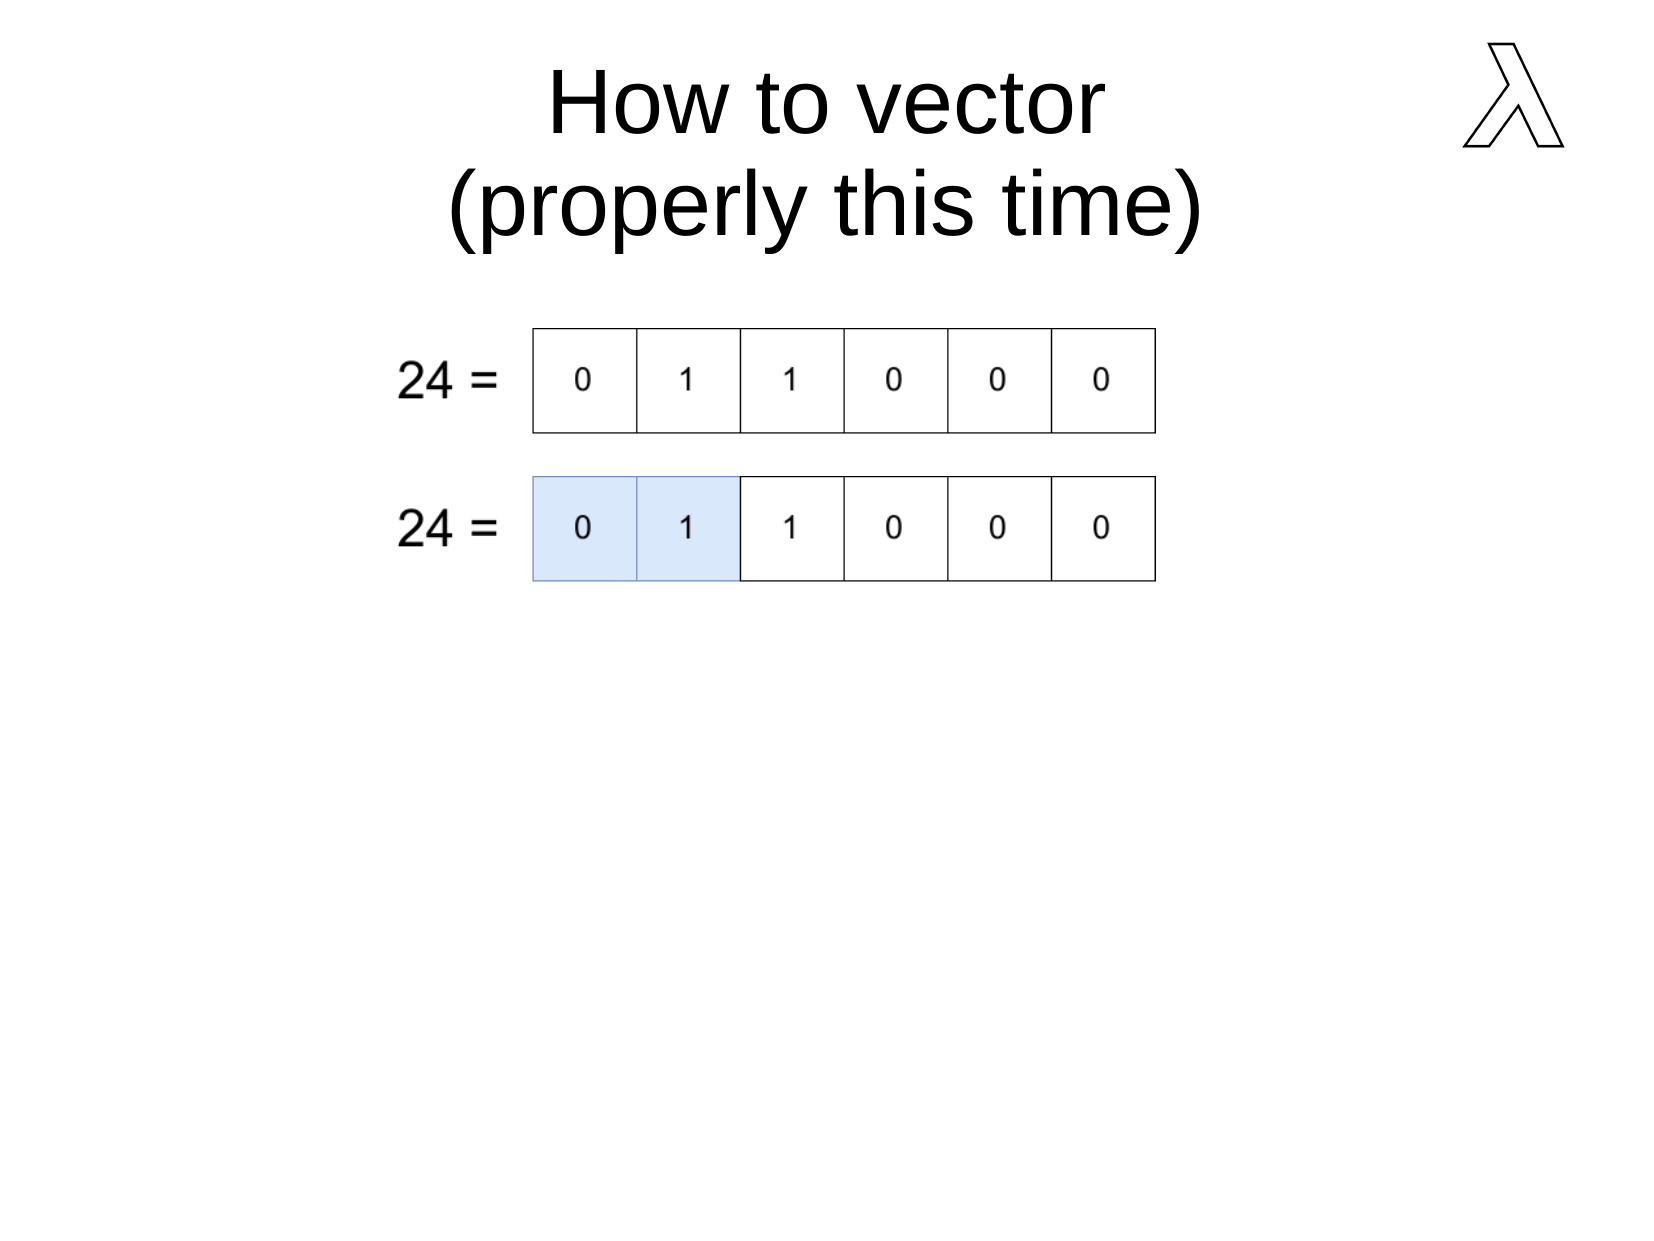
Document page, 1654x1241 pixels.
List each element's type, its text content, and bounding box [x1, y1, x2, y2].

picture [390, 328, 1156, 436]
title How to vector (properly this time) [82, 49, 1571, 257]
picture [1440, 40, 1587, 151]
picture [390, 476, 1156, 583]
